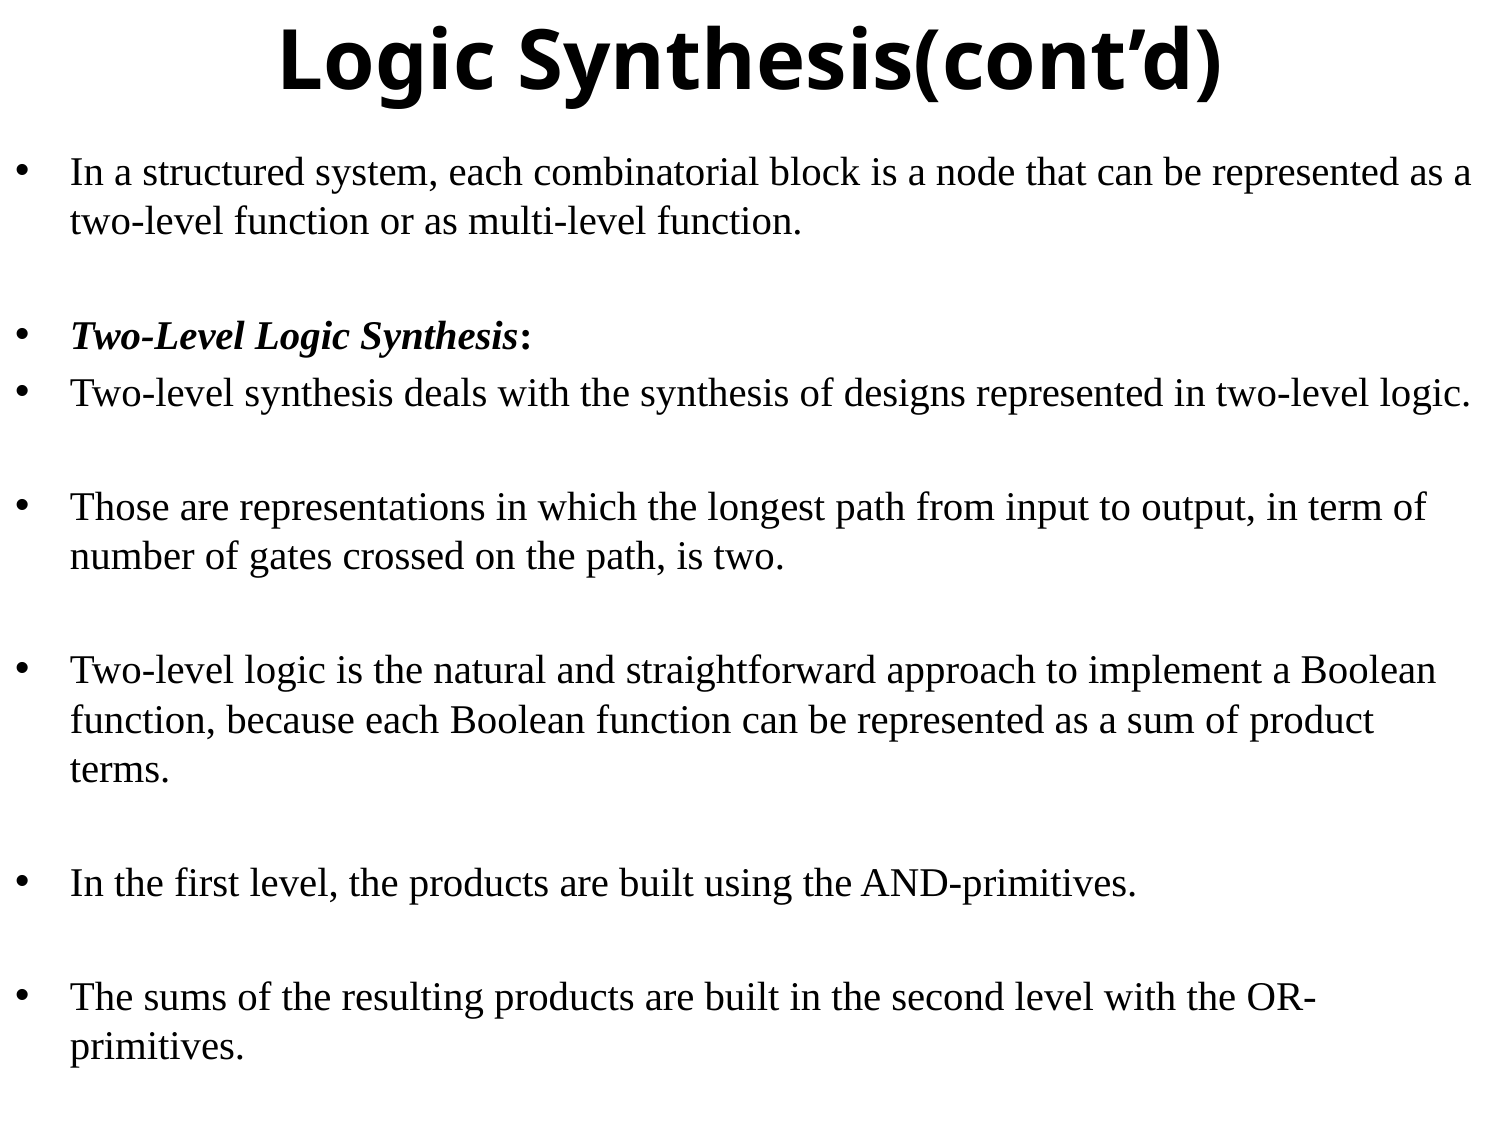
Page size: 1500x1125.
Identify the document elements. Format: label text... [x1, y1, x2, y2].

title Logic Synthesis(cont’d) [75, 0, 1425, 113]
list In a structured system, each combinatorial block is a node that can be represented as a two-level function or as multi-level function. Two-Level Logic Synthesis: Two-level synthesis deals with the synthesis of designs represented in two-level logic. Those are representations in which the longest path from input to output, in term of number of gates crossed on the path, is two. Two-level logic is the natural and straightforward approach to implement a Boolean function, because each Boolean function can be represented as a sum of product terms. In the first level, the products are built using the AND-primitives. The sums of the resulting products are built in the second level with the OR-primitives. [0, 137, 1500, 1125]
